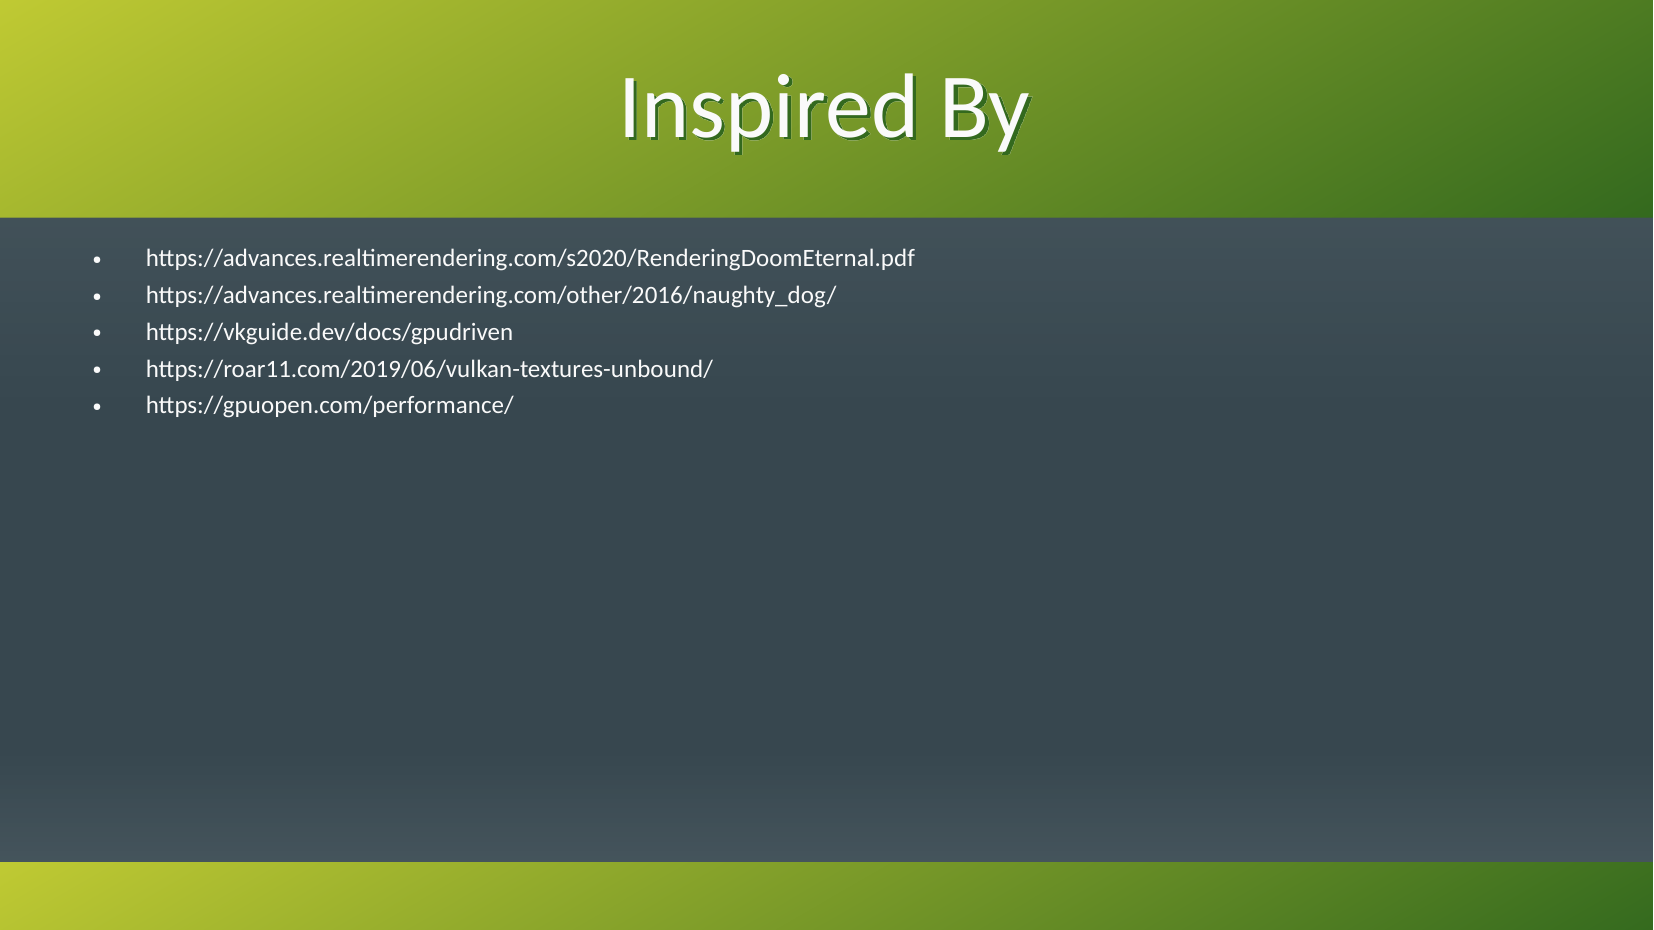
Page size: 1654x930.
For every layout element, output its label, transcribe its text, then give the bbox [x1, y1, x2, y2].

list https://advances.realtimerendering.com/s2020/RenderingDoomEternal.pdf https://advances.realtimerendering.com/other/2016/naughty_dog/ https://vkguide.dev/docs/gpudriven https://roar11.com/2019/06/vulkan-textures-unbound/ https://gpuopen.com/performance/ [74, 248, 1575, 825]
title Inspired By [74, 37, 1575, 193]
